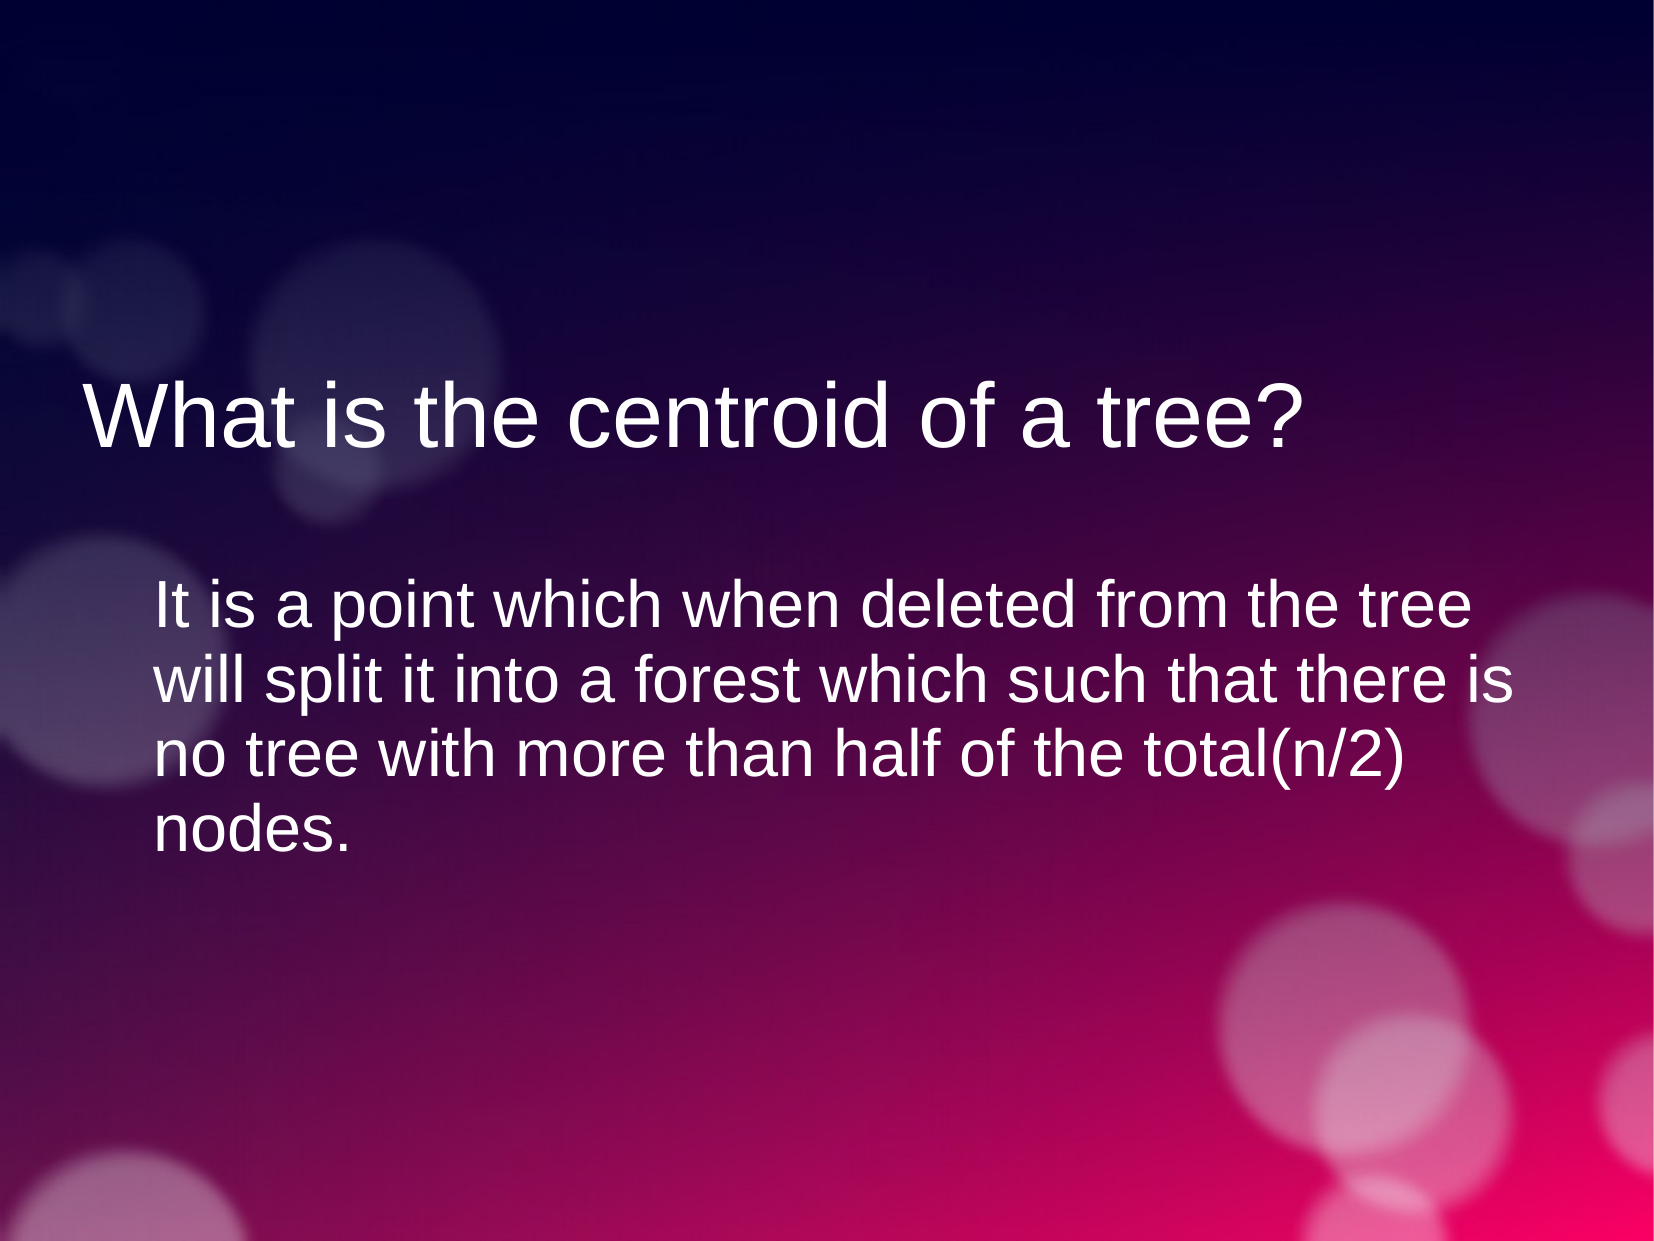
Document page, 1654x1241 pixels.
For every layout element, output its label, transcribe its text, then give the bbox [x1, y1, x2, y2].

picture [0, 0, 1654, 1241]
list It is a point which when deleted from the tree will split it into a forest which such that there is no tree with more than half of the total(n/2) nodes. [82, 566, 1571, 1010]
title What is the centroid of a tree? [82, 312, 1571, 520]
